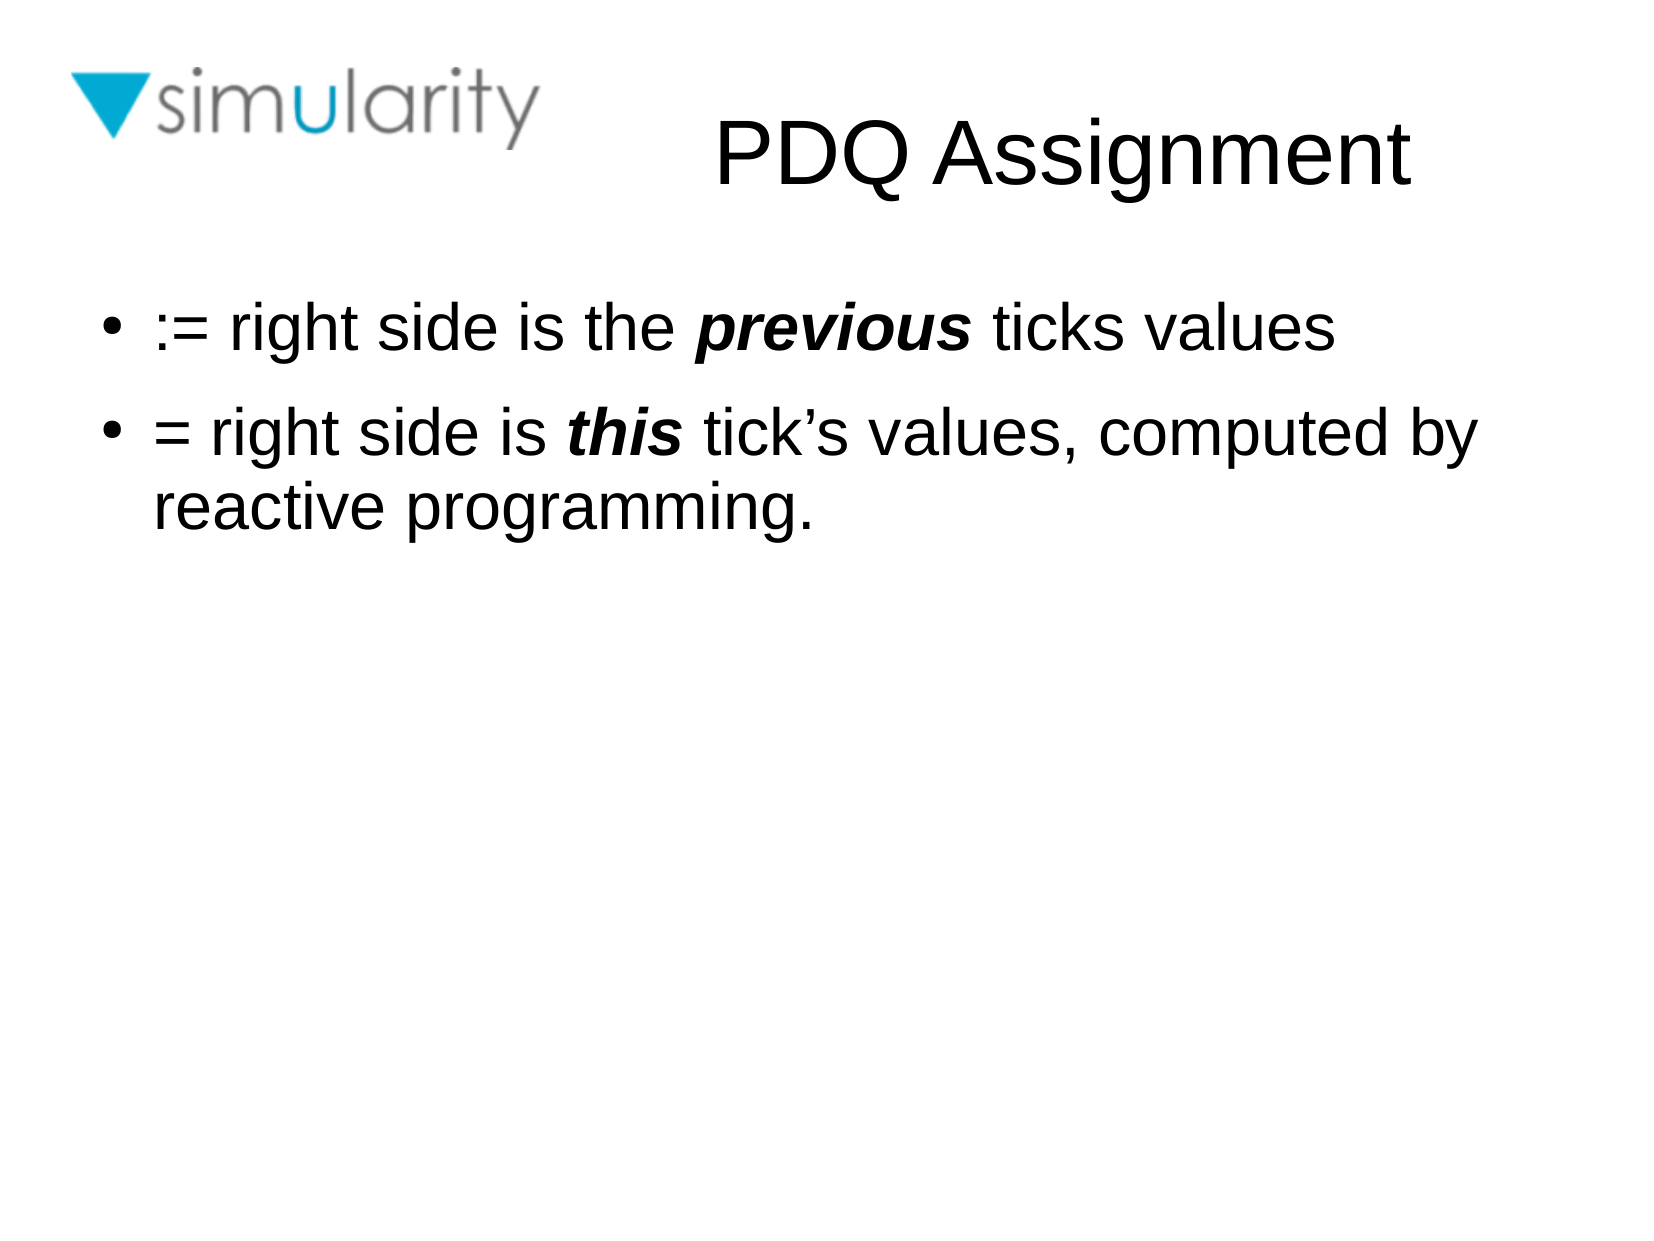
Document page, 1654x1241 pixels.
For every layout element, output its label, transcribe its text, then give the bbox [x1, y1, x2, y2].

picture [71, 67, 541, 150]
list := right side is the previous ticks values = right side is this tick’s values, computed by reactive programming. [82, 290, 1571, 1010]
title PDQ Assignment [555, 49, 1571, 257]
